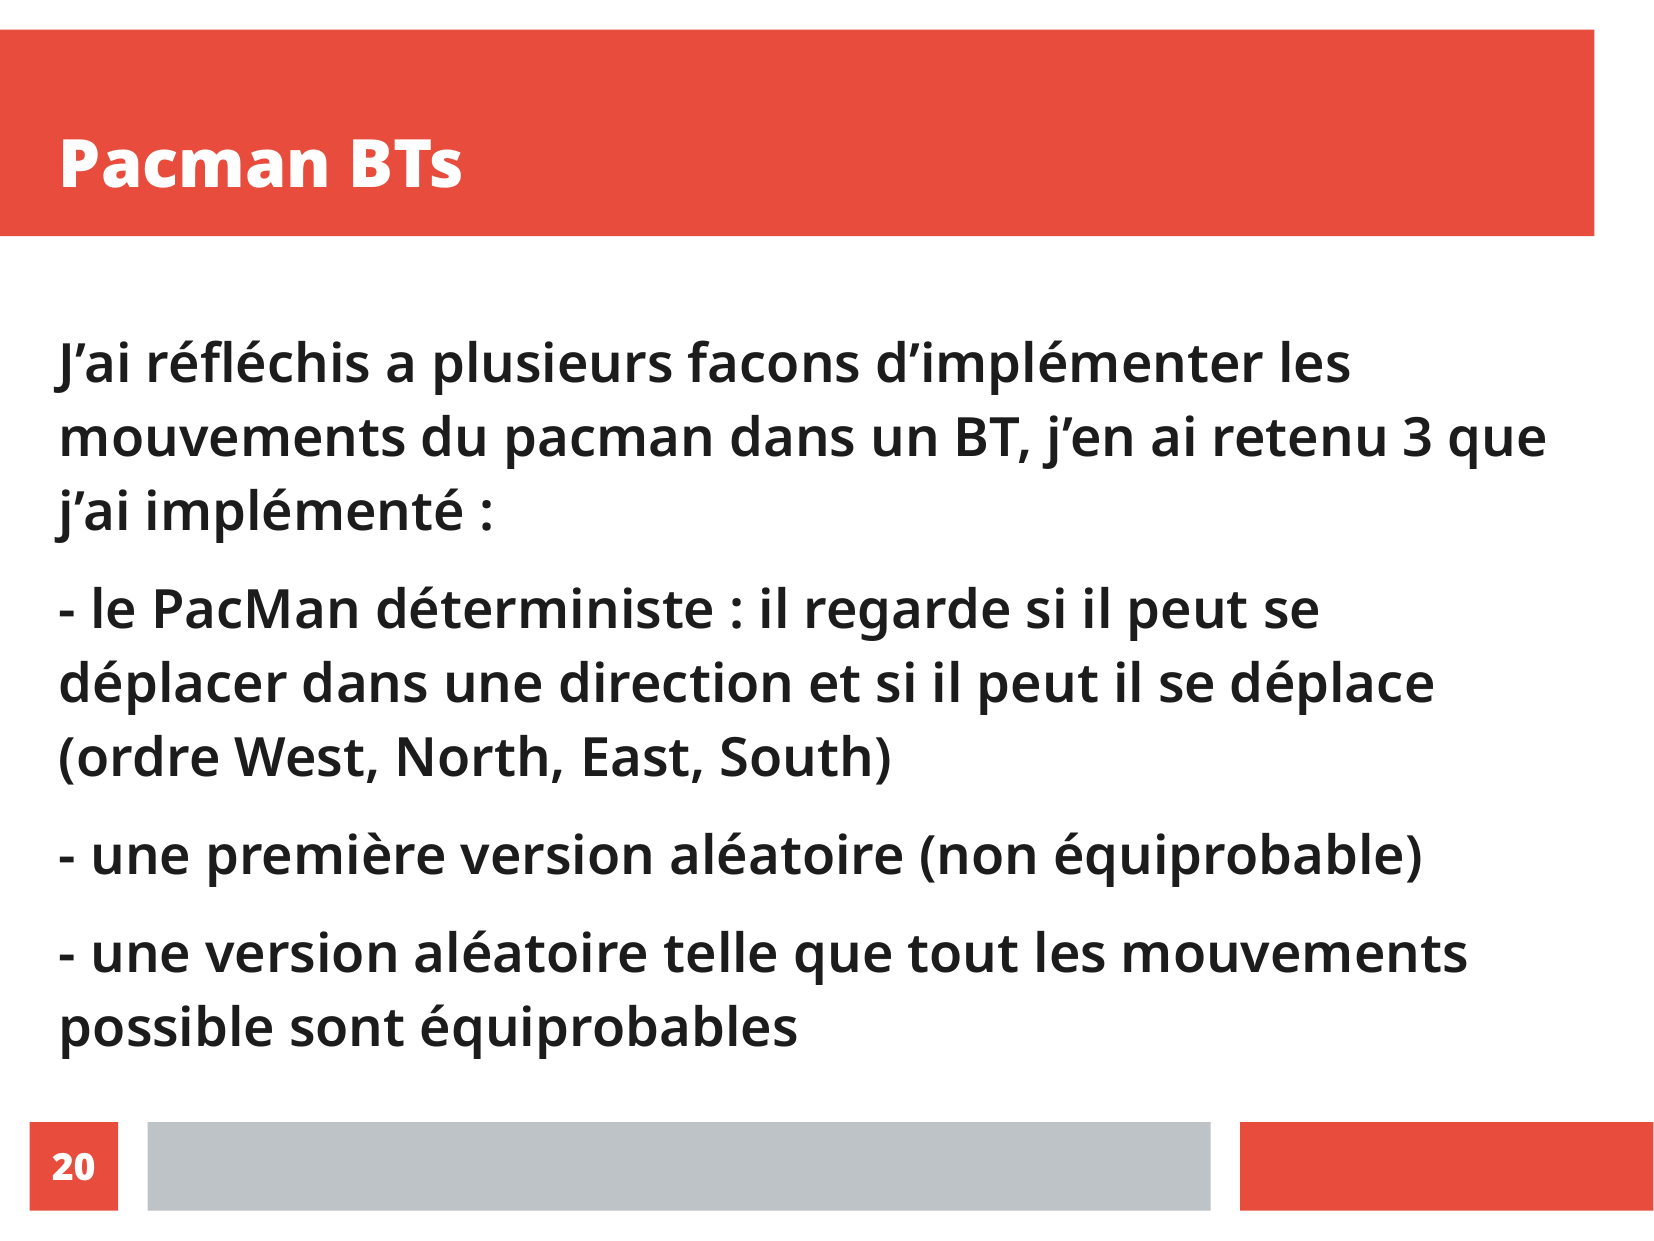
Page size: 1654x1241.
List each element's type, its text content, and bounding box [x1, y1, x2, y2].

title Pacman BTs [59, 59, 1595, 207]
list J’ai réfléchis a plusieurs facons d’implémenter les mouvements du pacman dans un BT, j’en ai retenu 3 que j’ai implémenté : - le PacMan déterministe : il regarde si il peut se déplacer dans une direction et si il peut il se déplace (ordre West, North, East, South) - une première version aléatoire (non équiprobable) - une version aléatoire telle que tout les mouvements possible sont équiprobables [59, 324, 1565, 1093]
